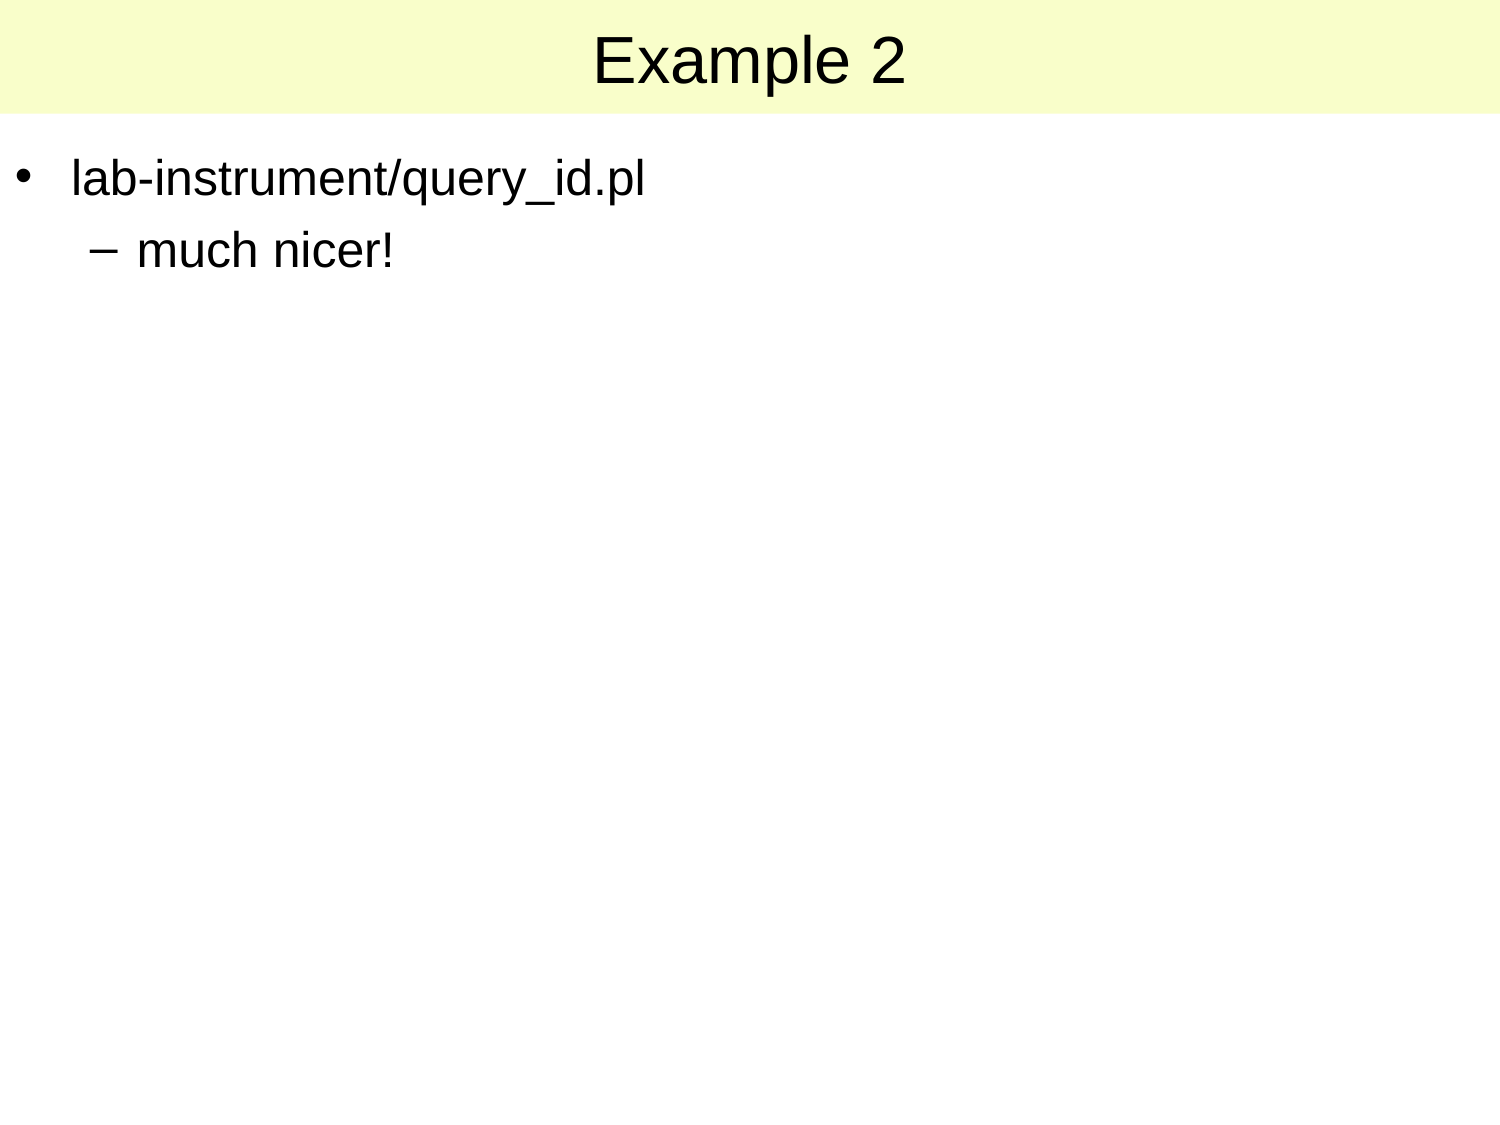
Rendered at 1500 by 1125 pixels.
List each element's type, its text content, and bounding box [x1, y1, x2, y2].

list lab-instrument/query_id.pl much nicer! [0, 137, 1500, 1125]
title Example 2 [0, 0, 1500, 114]
